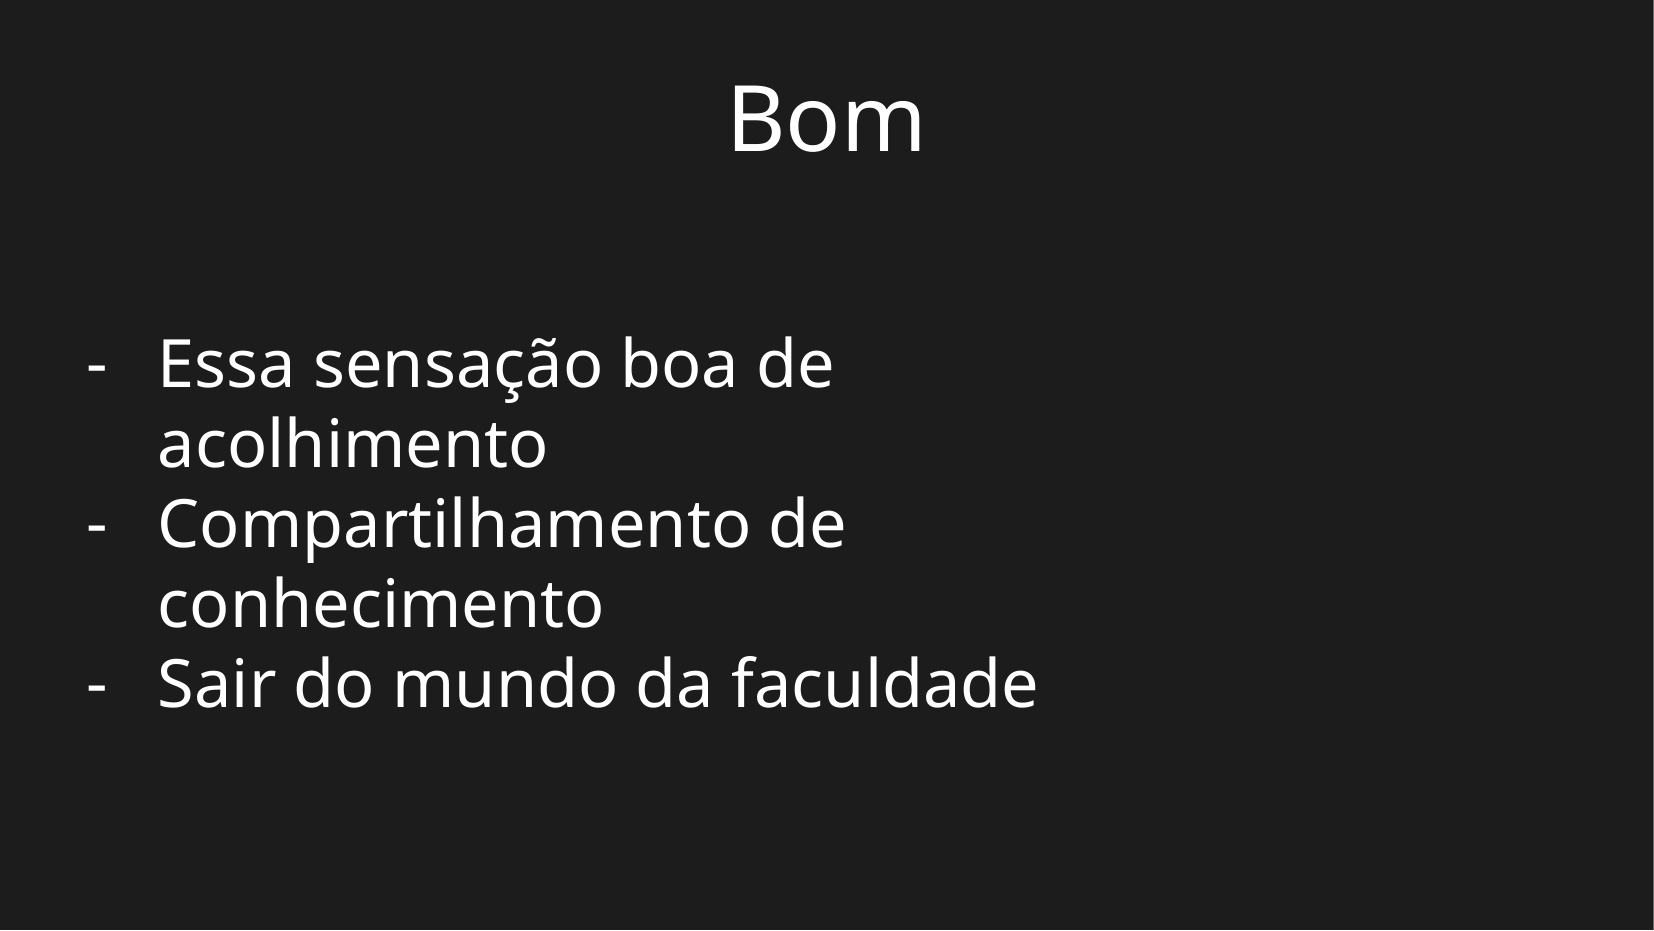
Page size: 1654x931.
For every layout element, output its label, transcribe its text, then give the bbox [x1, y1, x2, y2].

text_box Essa sensação boa de acolhimento Compartilhamento de conhecimento Sair do mundo da faculdade [82, 320, 1167, 610]
text_box Bom [82, 37, 1571, 193]
